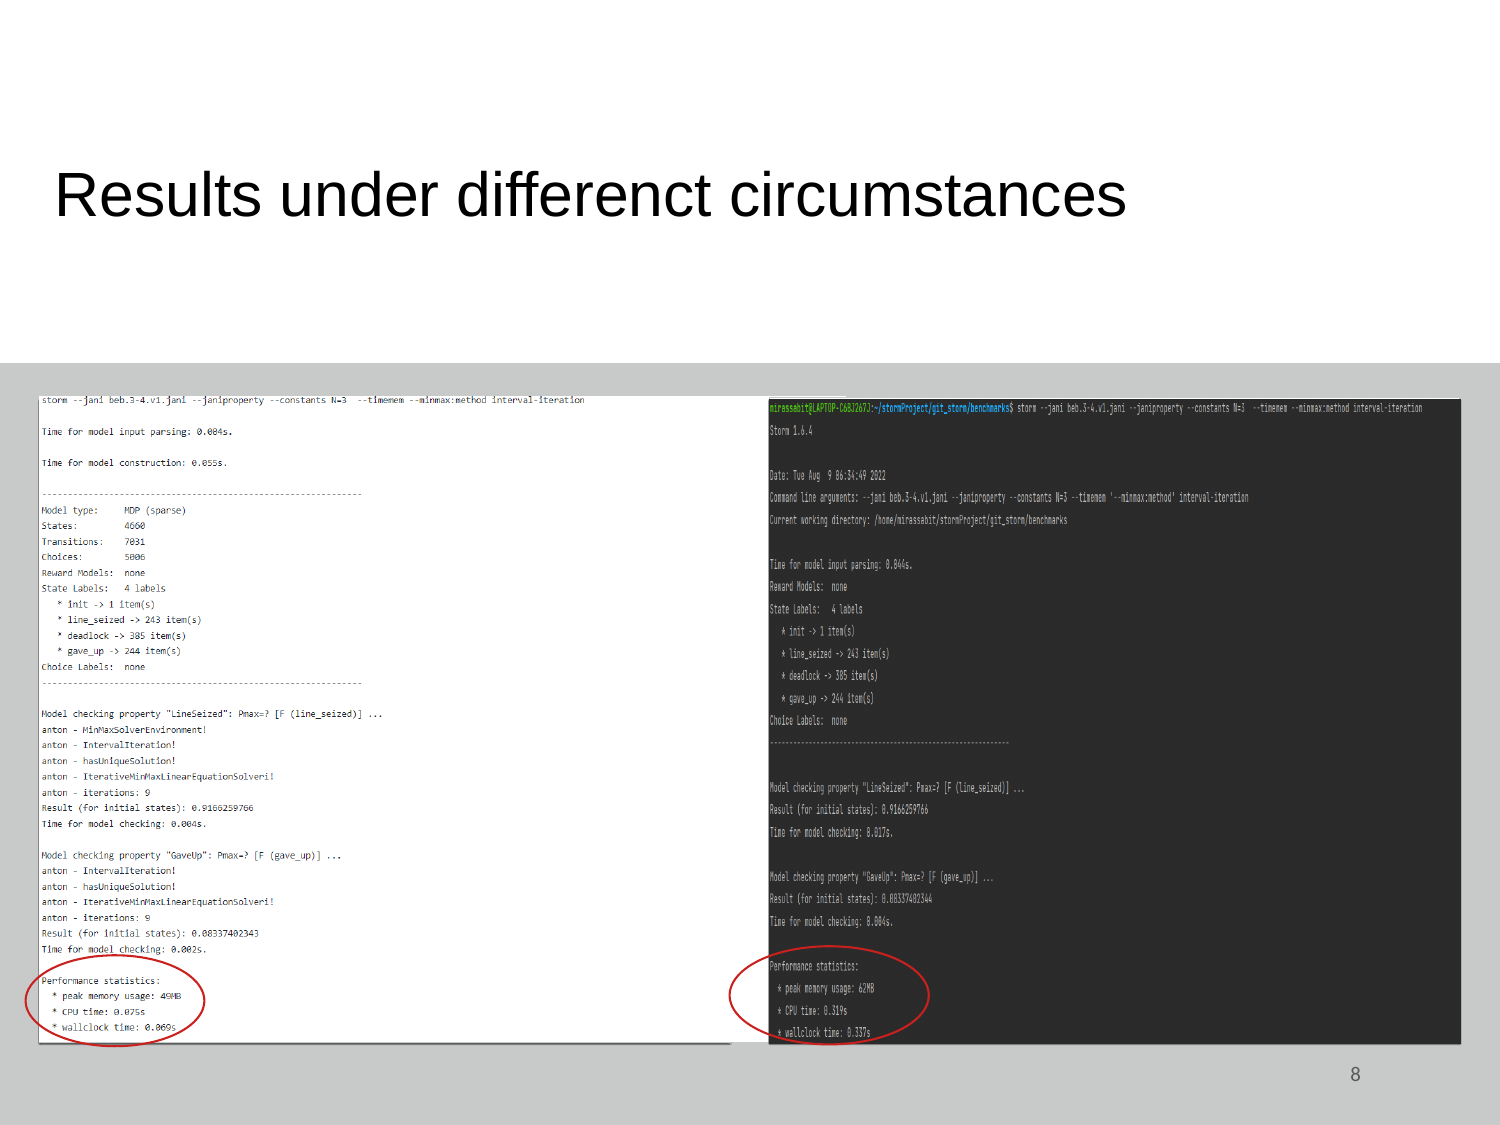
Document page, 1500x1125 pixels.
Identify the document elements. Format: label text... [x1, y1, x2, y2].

picture [731, 948, 927, 1042]
picture [39, 957, 203, 1042]
picture [39, 396, 1461, 1044]
picture [39, 1027, 69, 1042]
text_box 8 [1335, 1042, 1420, 1103]
text_box [0, 363, 1500, 1125]
title Results under differenct circumstances [39, 124, 1420, 269]
